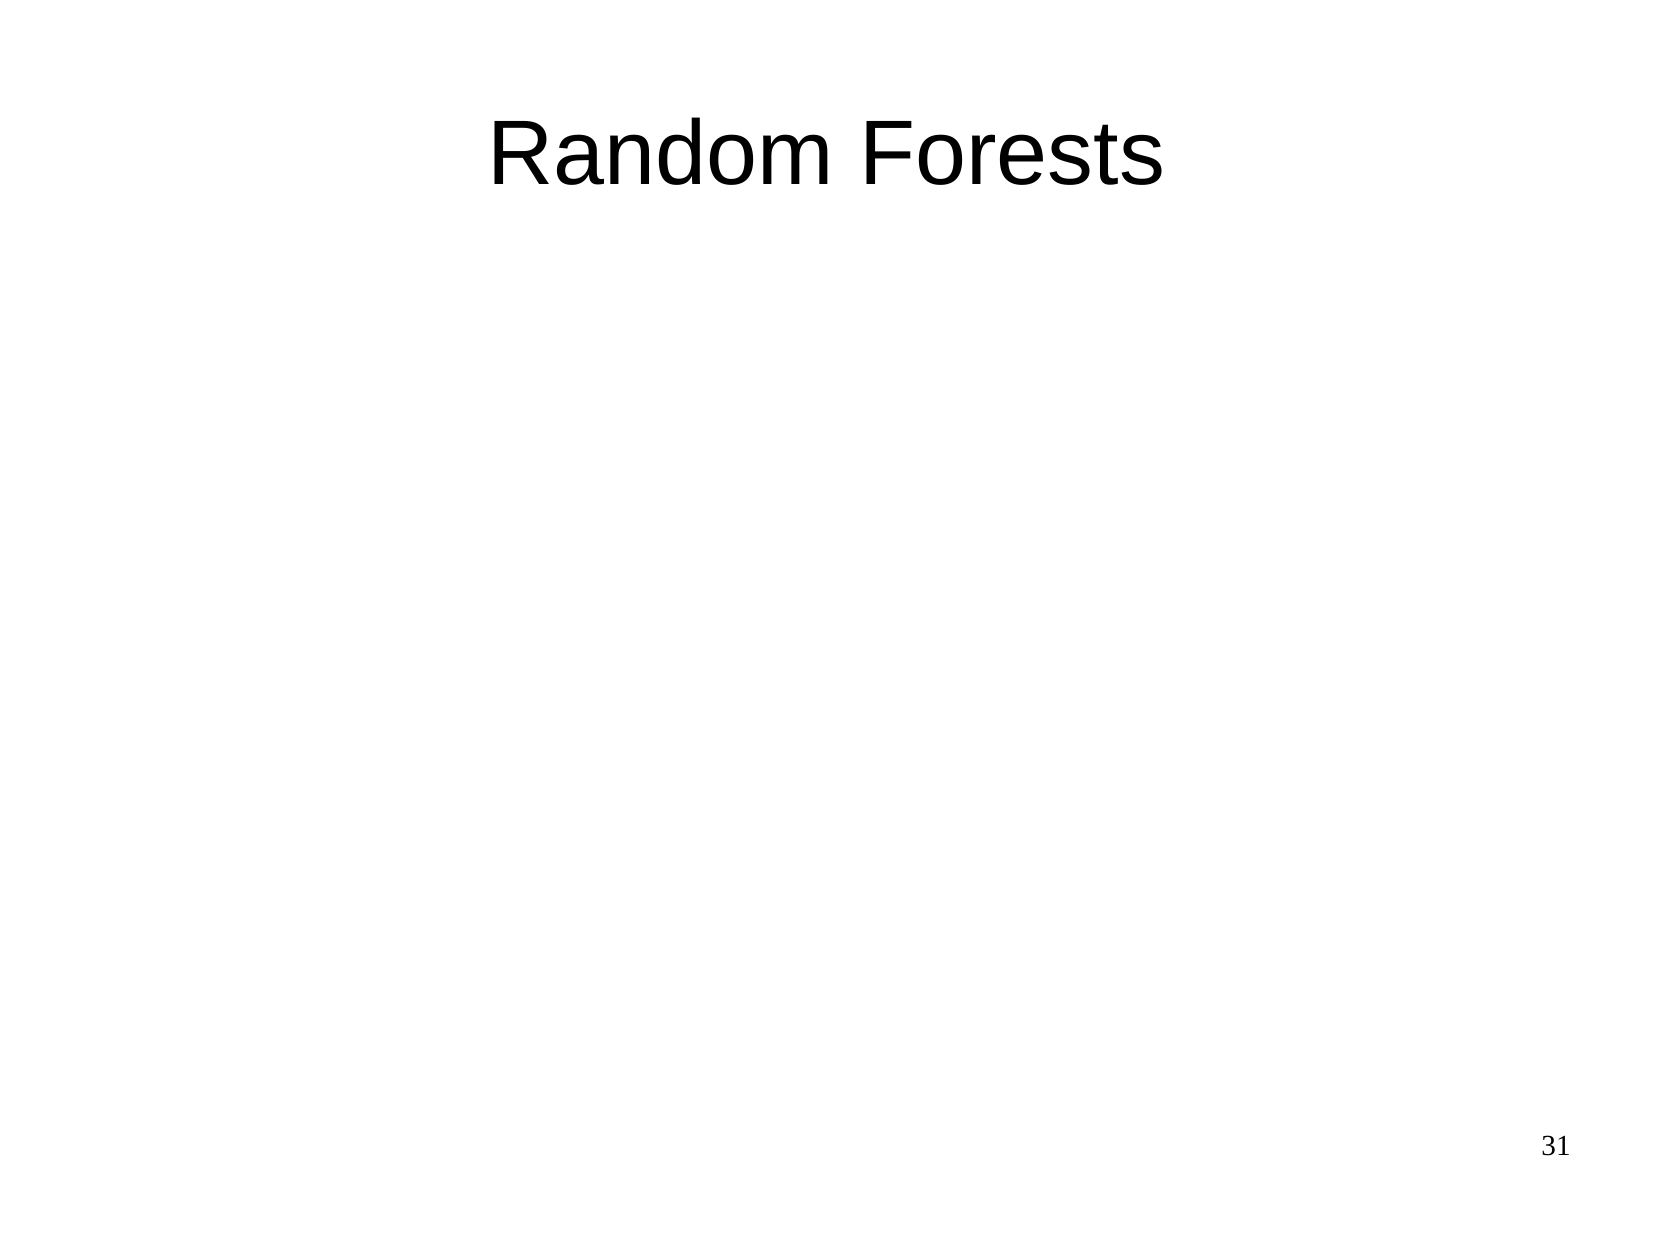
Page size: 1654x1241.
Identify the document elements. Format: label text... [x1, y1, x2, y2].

title Random Forests [82, 49, 1571, 257]
